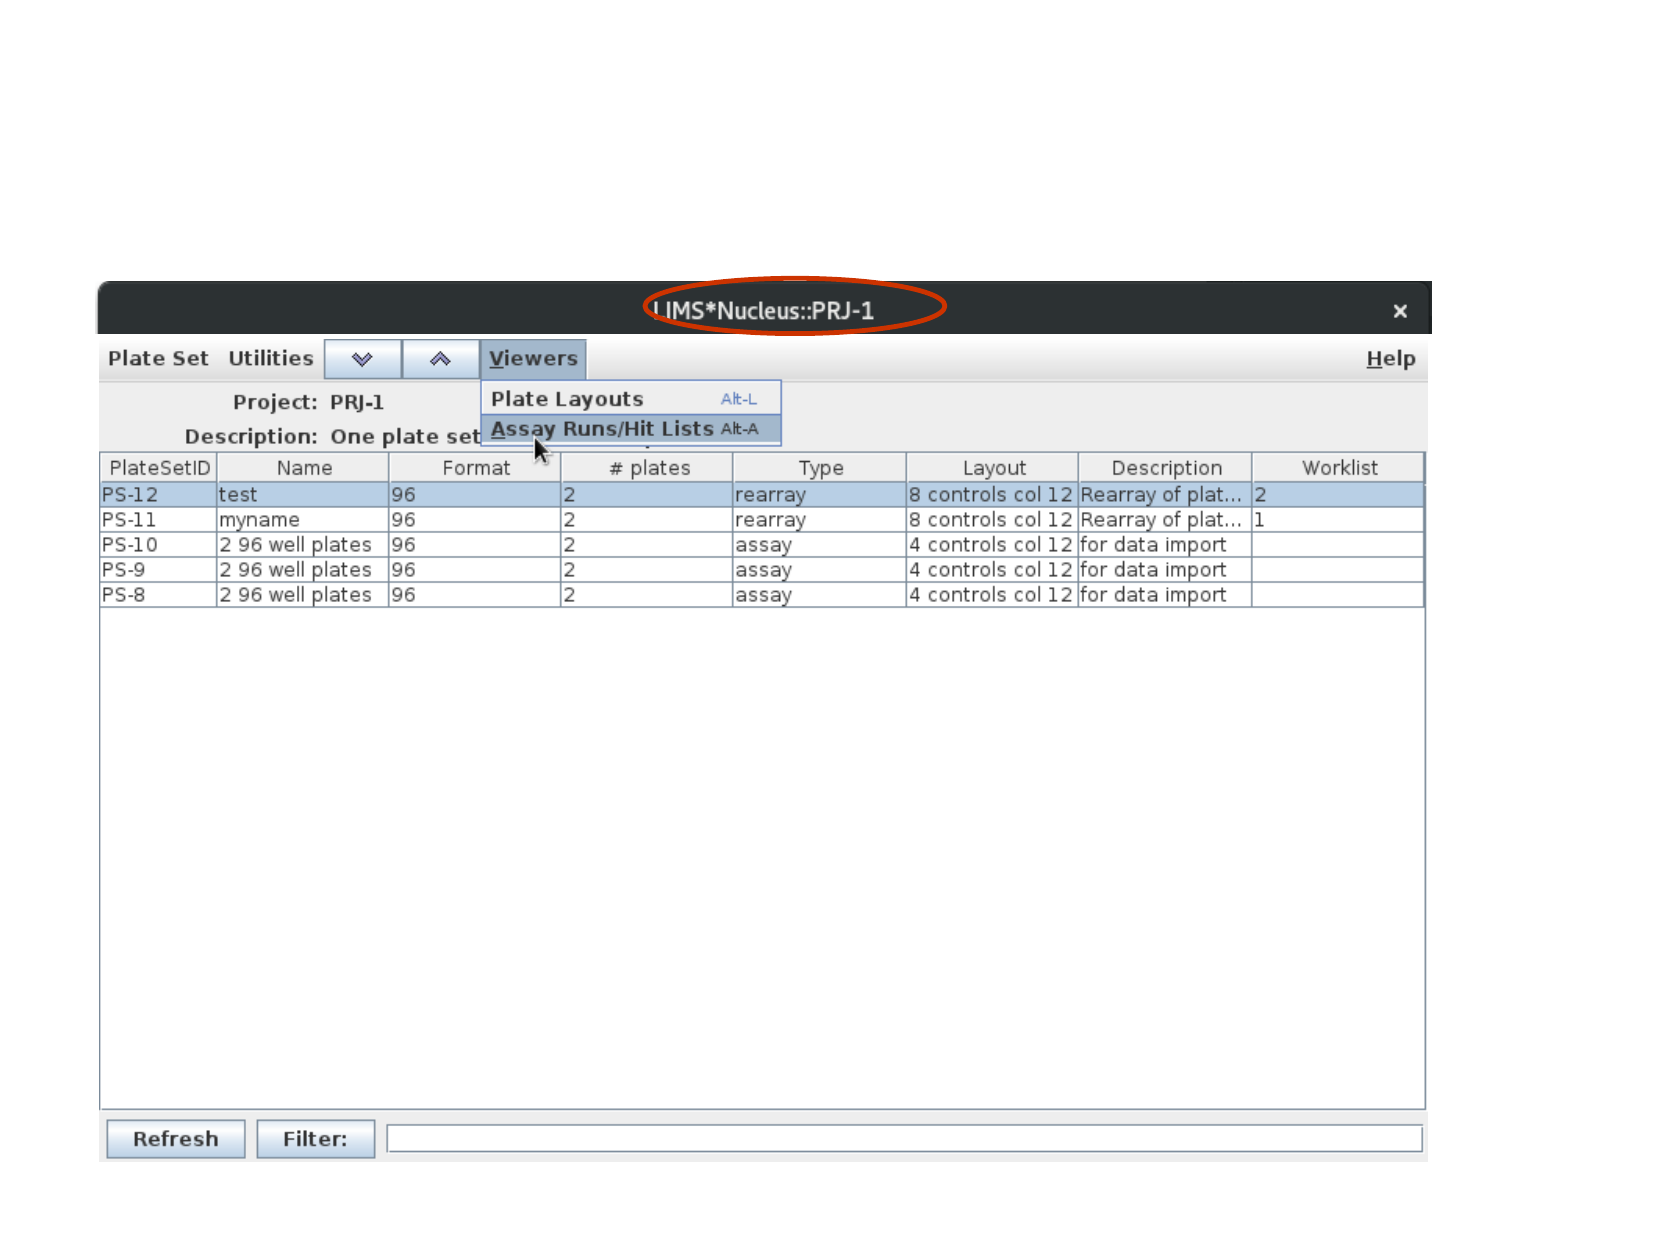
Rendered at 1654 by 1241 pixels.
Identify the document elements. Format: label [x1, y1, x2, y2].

picture [99, 339, 1428, 1162]
picture [95, 281, 727, 334]
picture [648, 281, 942, 331]
picture [863, 281, 1432, 334]
